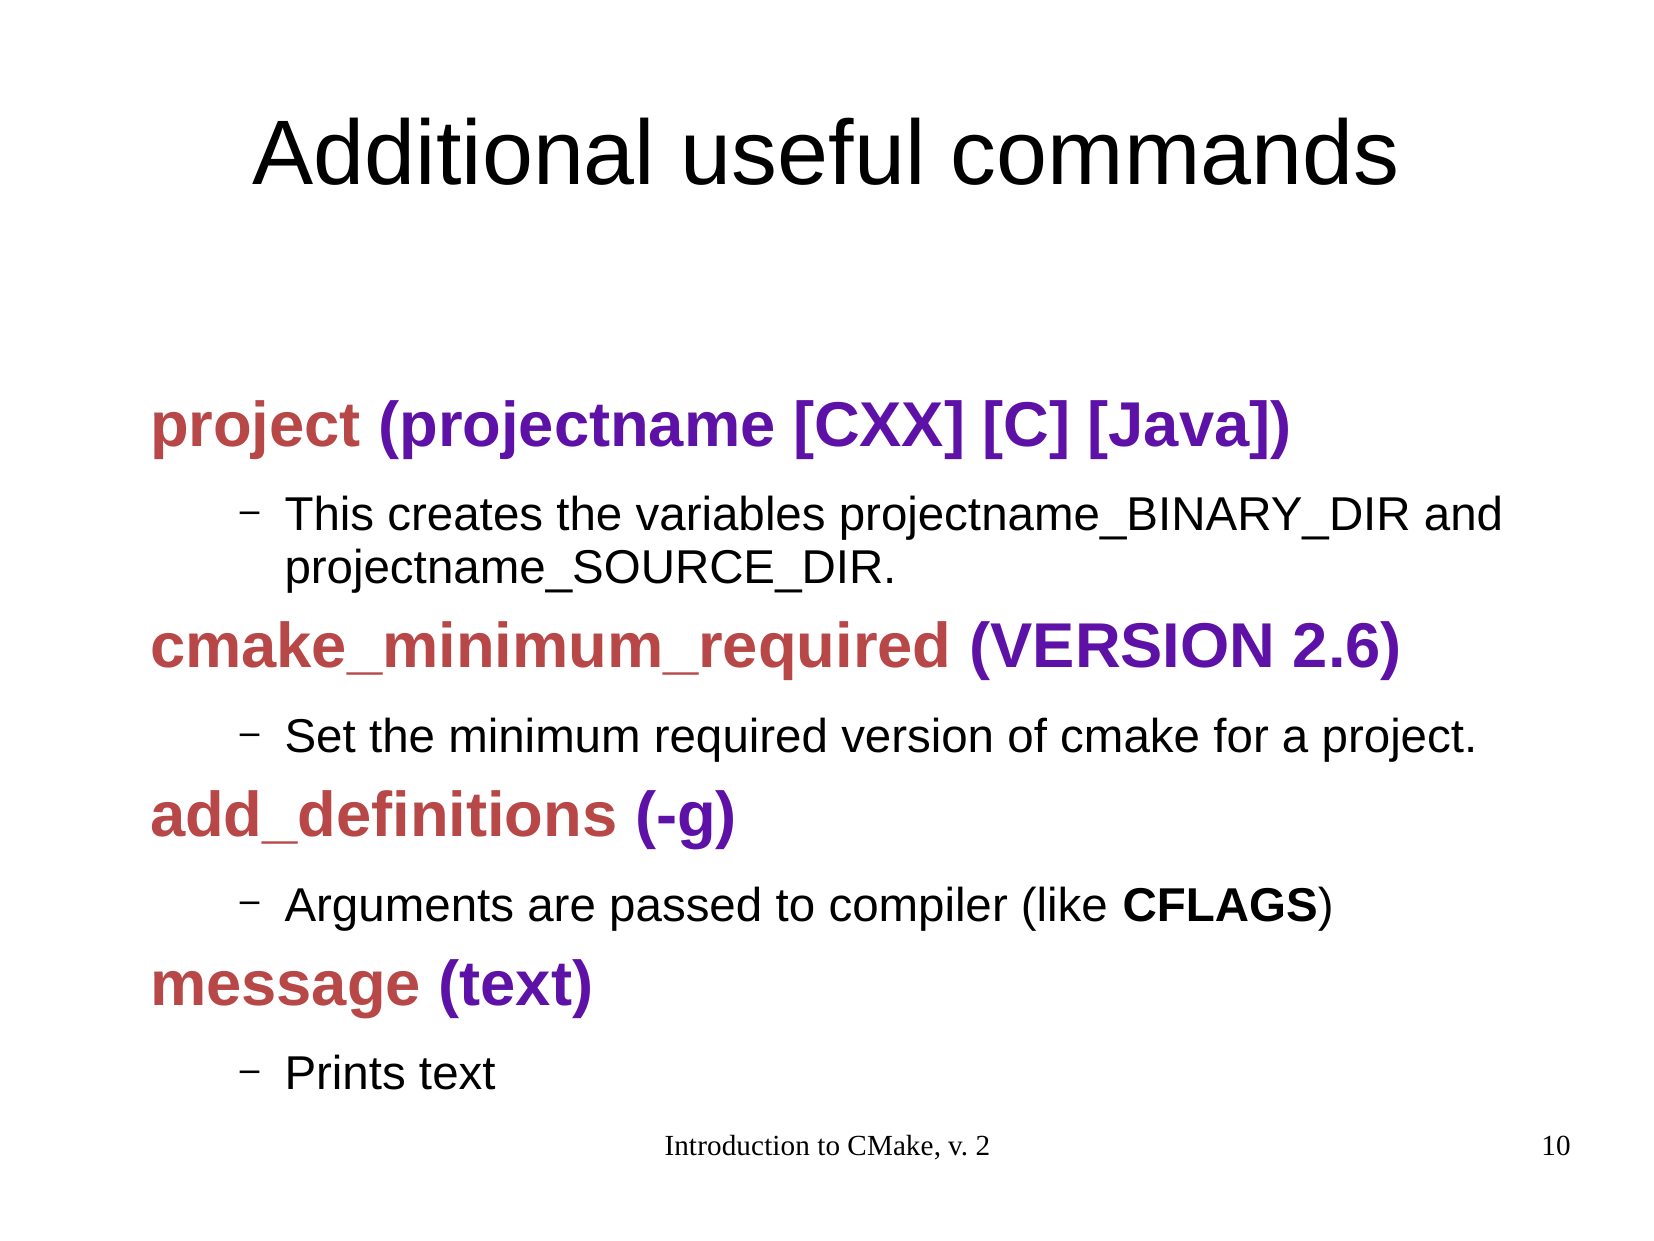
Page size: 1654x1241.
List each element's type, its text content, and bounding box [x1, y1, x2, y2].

list project (projectname [CXX] [C] [Java]) This creates the variables projectname_BINARY_DIR and projectname_SOURCE_DIR. cmake_minimum_required (VERSION 2.6) Set the minimum required version of cmake for a project. add_definitions (-g) Arguments are passed to compiler (like CFLAGS) message (text) Prints text [82, 290, 1571, 1109]
title Additional useful commands [82, 49, 1571, 257]
